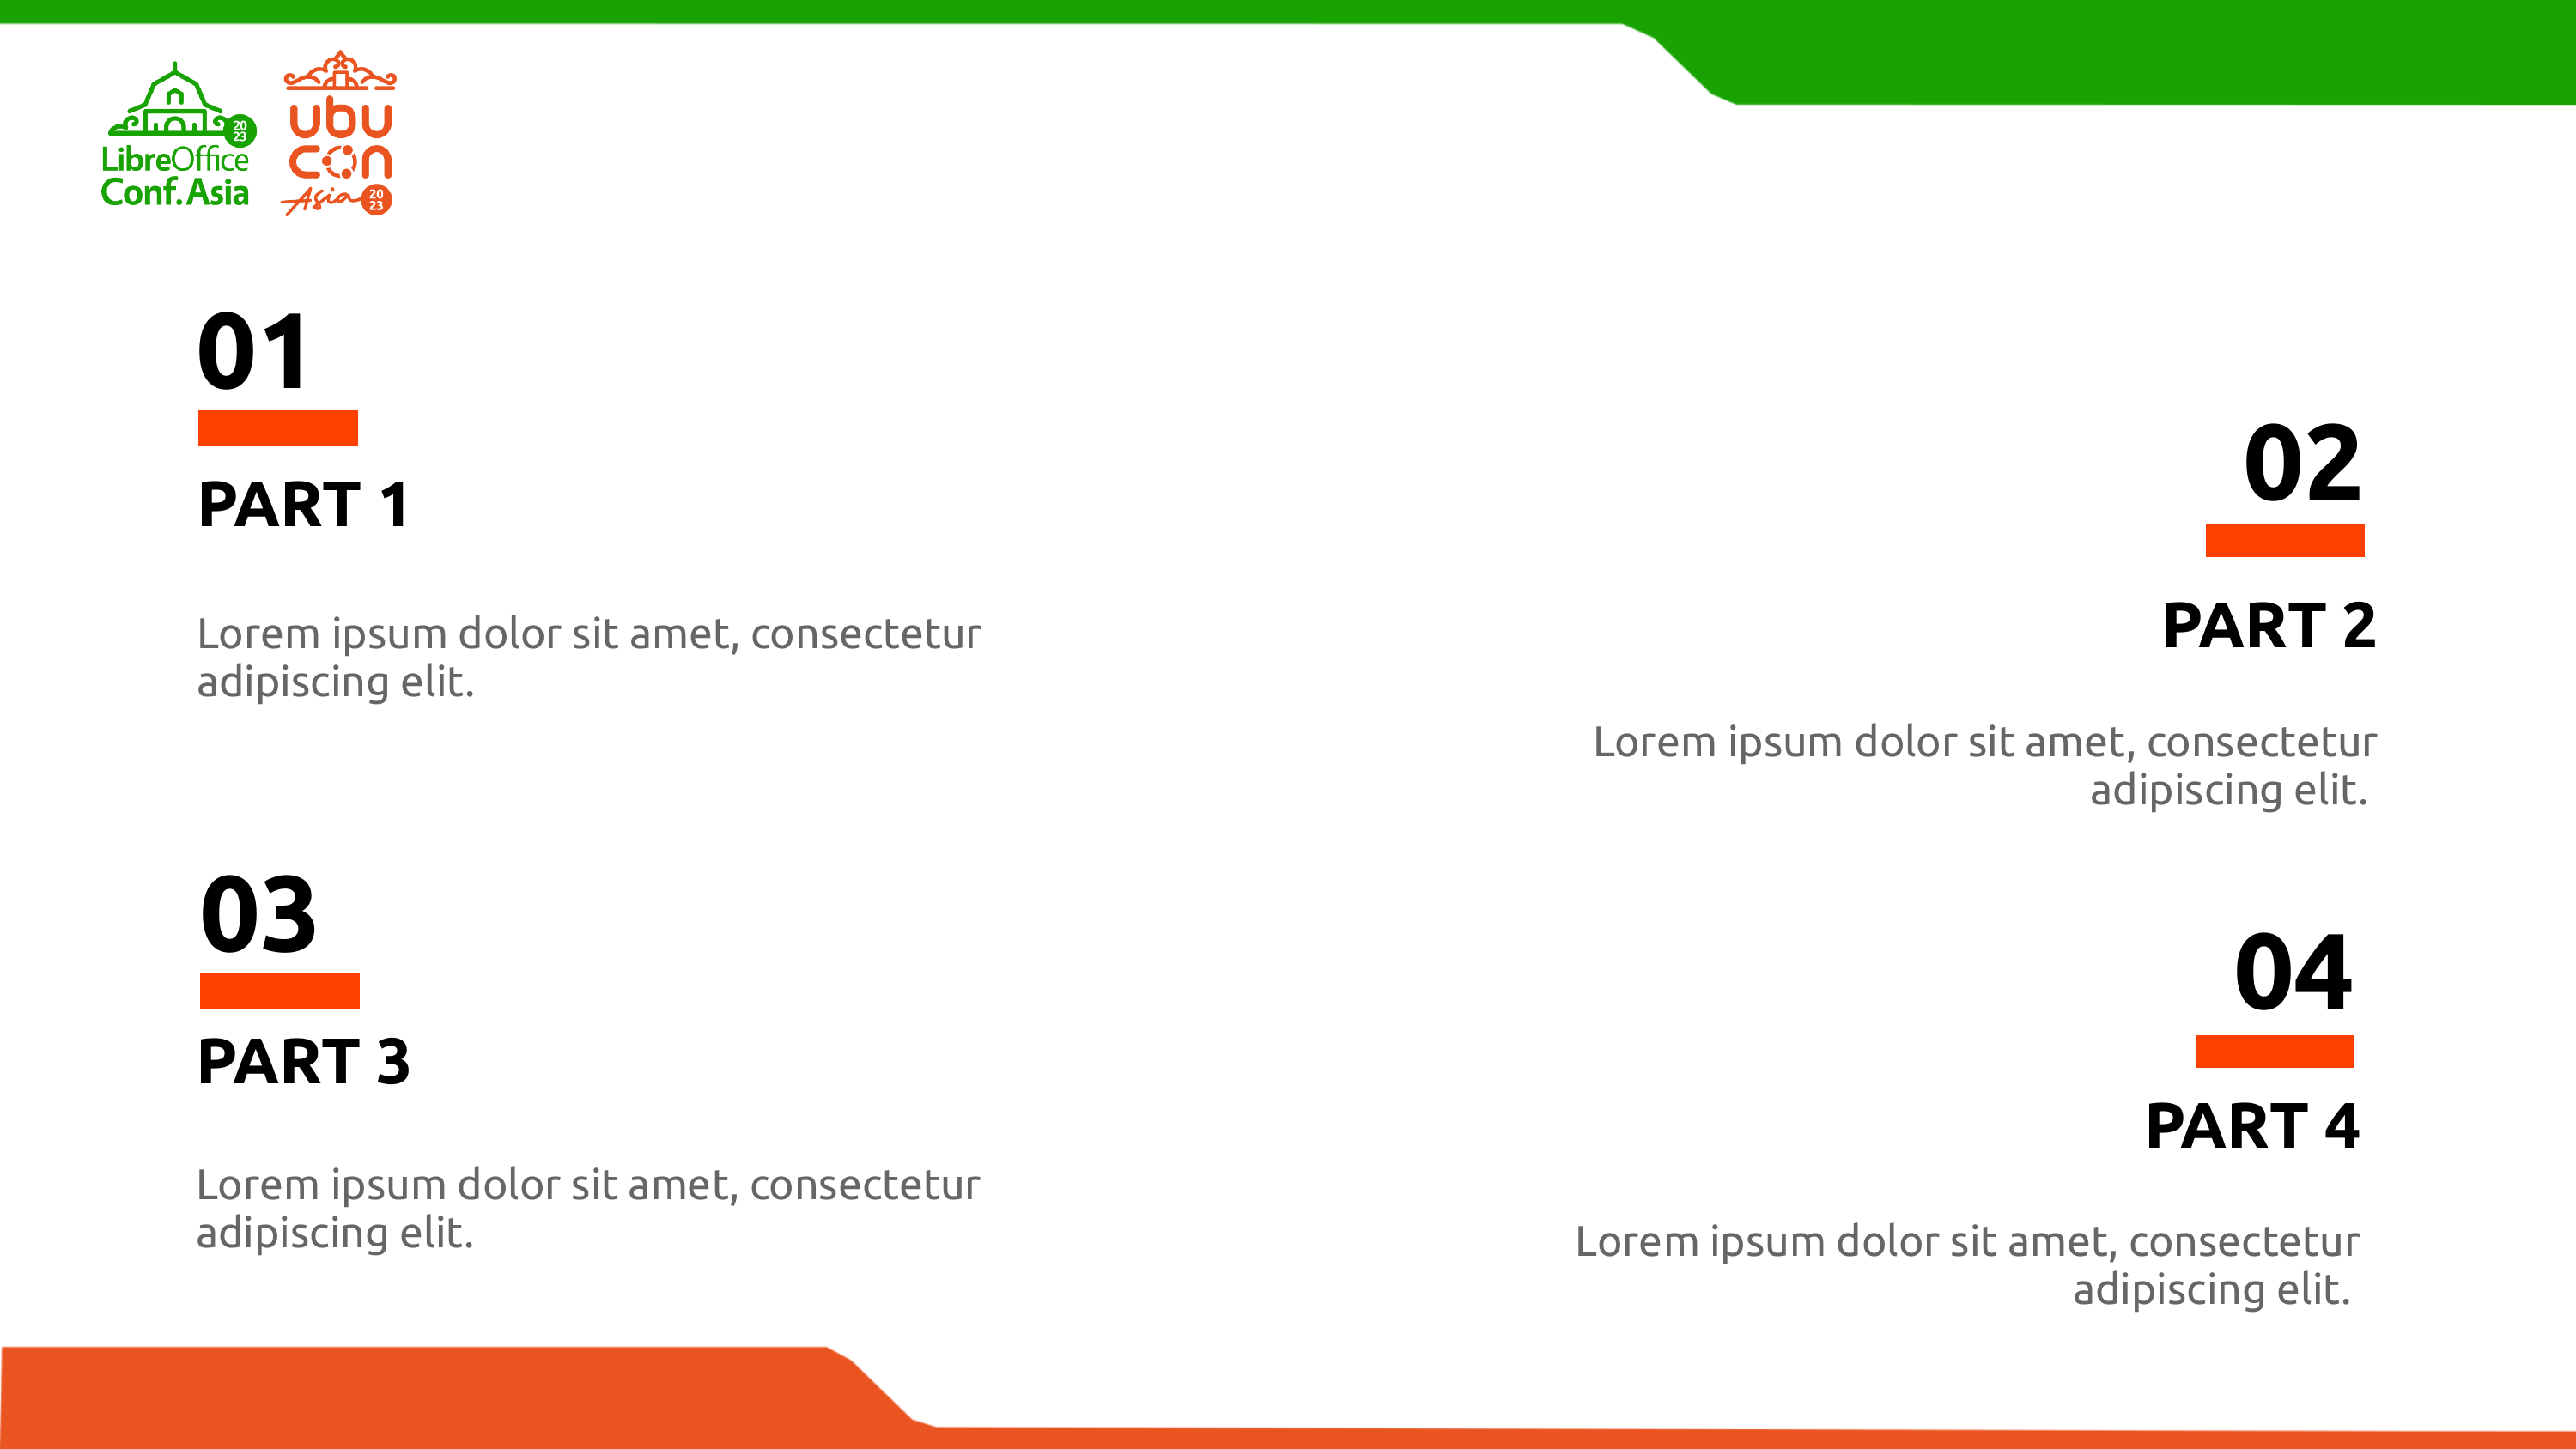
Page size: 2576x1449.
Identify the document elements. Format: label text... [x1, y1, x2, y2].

picture [0, 0, 2576, 1449]
title PART 2 [1466, 587, 2379, 660]
title 02 [2224, 376, 2366, 545]
title Lorem ipsum dolor sit amet, consectetur adipiscing elit. [196, 1156, 1113, 1259]
title PART 3 [196, 1023, 1113, 1097]
title PART 4 [1448, 1088, 2362, 1161]
title Lorem ipsum dolor sit amet, consectetur adipiscing elit. [1466, 716, 2379, 813]
title 01 [177, 259, 319, 438]
title Lorem ipsum dolor sit amet, consectetur adipiscing elit. [197, 605, 1114, 708]
title Lorem ipsum dolor sit amet, consectetur adipiscing elit. [1448, 1216, 2362, 1313]
text_box [2196, 1035, 2354, 1068]
title 03 [179, 823, 322, 1000]
title 04 [2215, 895, 2356, 1042]
text_box [200, 973, 360, 1009]
title PART 1 [197, 466, 1114, 539]
text_box [2206, 524, 2365, 557]
text_box [198, 410, 358, 446]
